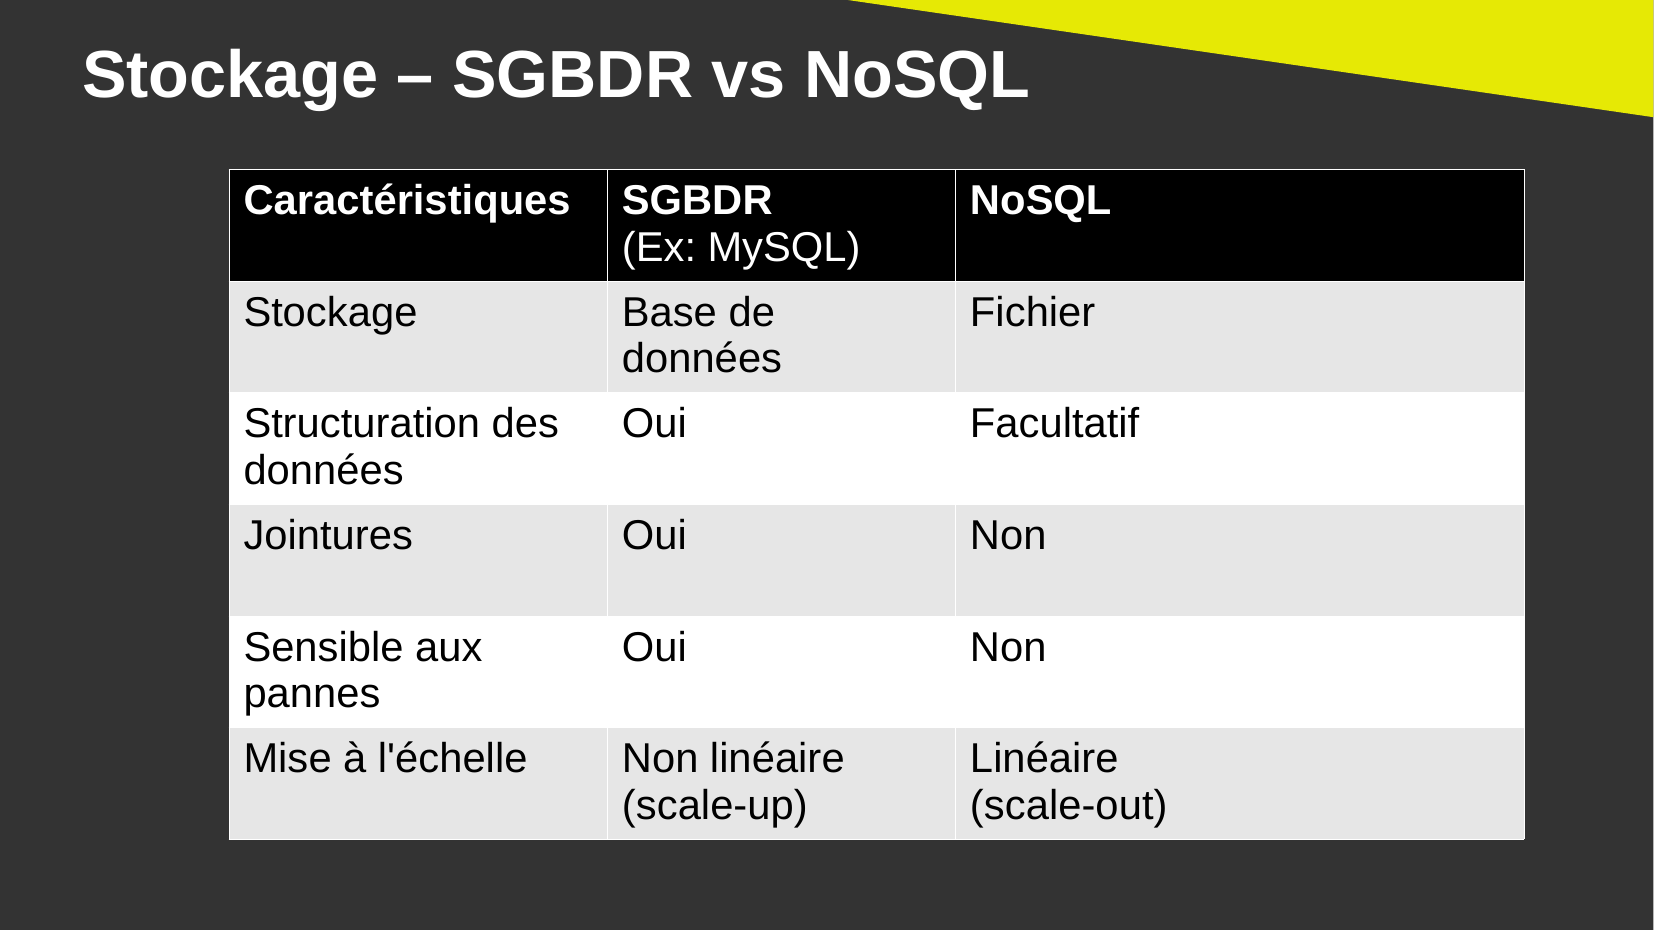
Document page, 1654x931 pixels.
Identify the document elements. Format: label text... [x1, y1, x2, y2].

table_cell Structuration des données [230, 393, 607, 504]
table_cell Non [956, 617, 1524, 727]
table_cell Oui [608, 617, 955, 727]
table_cell Oui [608, 393, 955, 504]
table_cell Sensible aux pannes [230, 617, 607, 727]
title Stockage – SGBDR vs NoSQL [82, 37, 1571, 115]
table_cell Stockage [230, 282, 607, 392]
table_header Caractéristiques [230, 170, 607, 281]
table_cell Oui [608, 505, 955, 616]
table_cell Fichier [956, 282, 1524, 392]
table_header NoSQL [956, 170, 1524, 281]
table_cell Non [956, 505, 1524, 616]
table_cell Base de données [608, 282, 955, 392]
text_box [847, 0, 1654, 118]
table_cell Non linéaire (scale-up) [608, 728, 955, 839]
table_cell Linéaire (scale-out) [956, 728, 1524, 839]
table_cell Facultatif [956, 393, 1524, 504]
table_cell Mise à l'échelle [230, 728, 607, 839]
table_header SGBDR (Ex: MySQL) [608, 170, 955, 281]
table_cell Jointures [230, 505, 607, 616]
